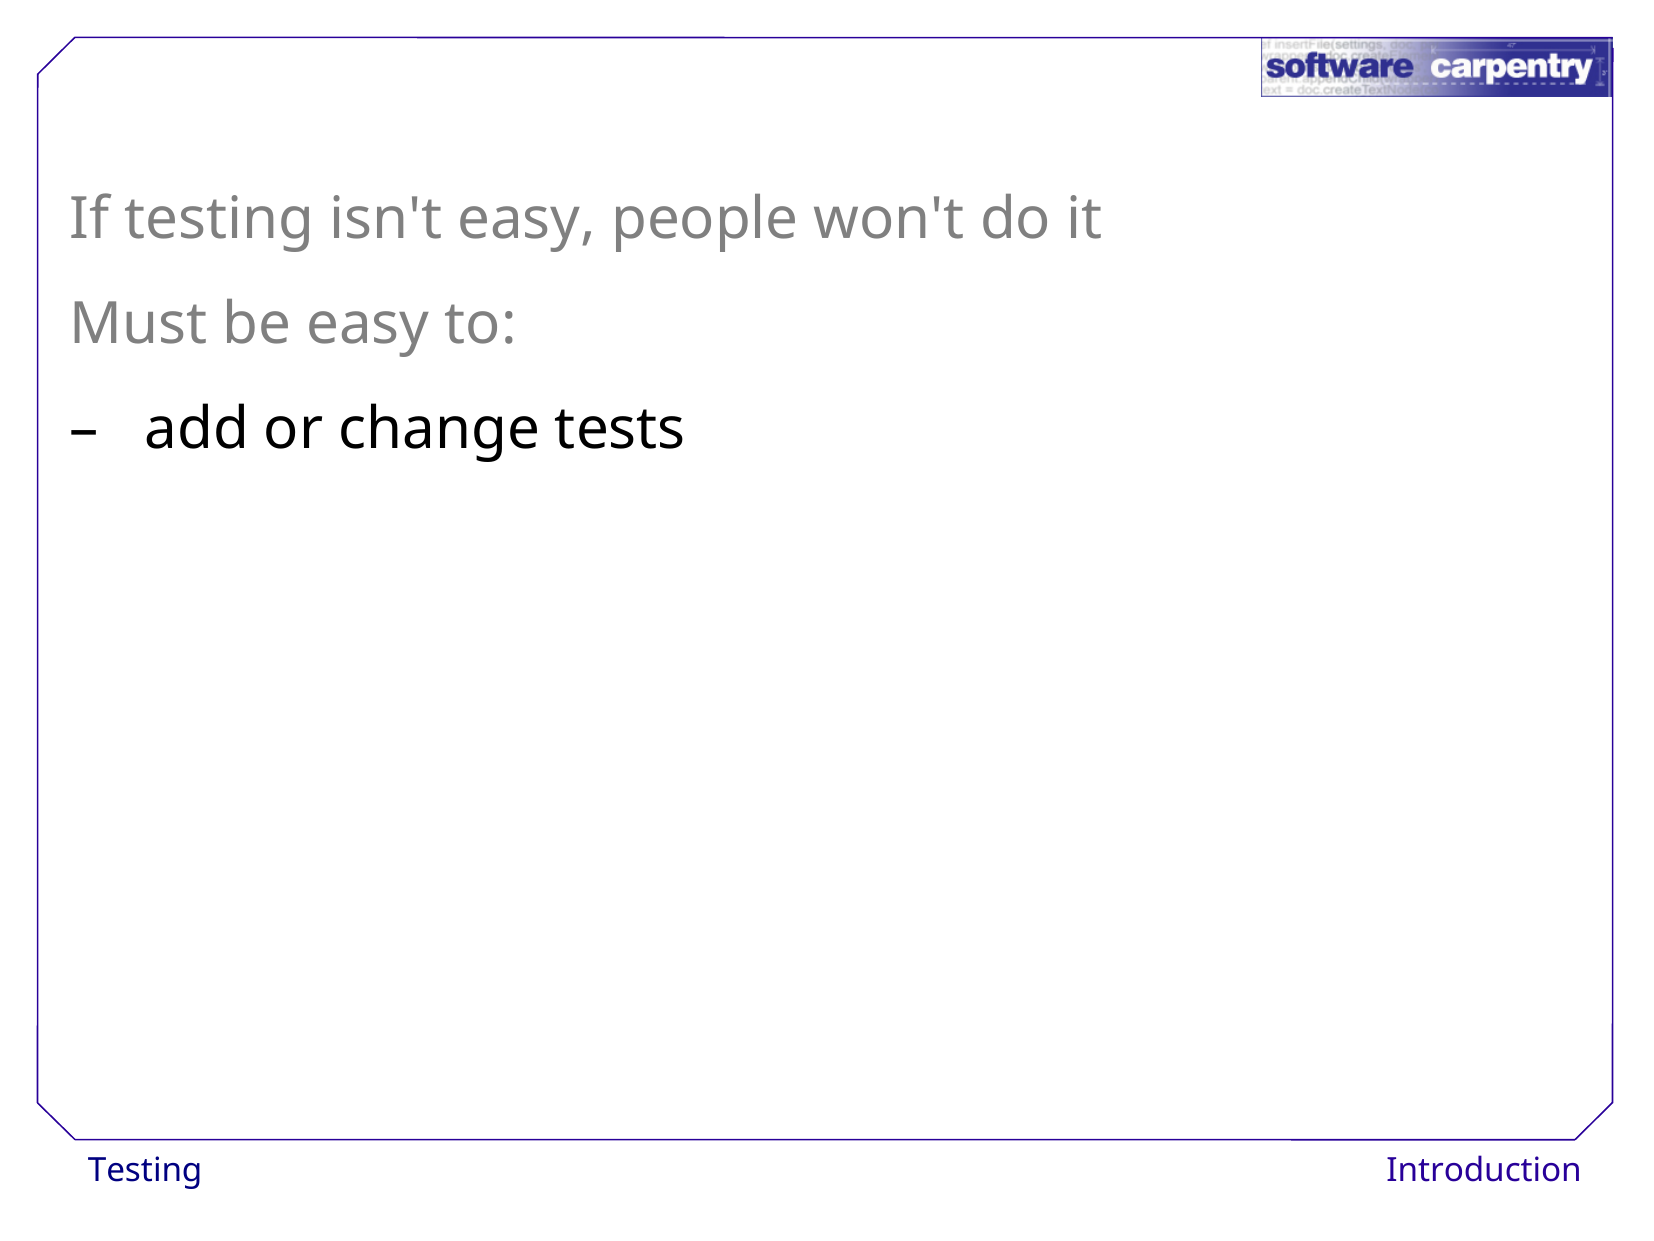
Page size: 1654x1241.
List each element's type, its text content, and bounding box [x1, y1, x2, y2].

text_box If testing isn't easy, people won't do it Must be easy to: – add or change tests [54, 138, 1268, 469]
picture [1261, 39, 1613, 97]
